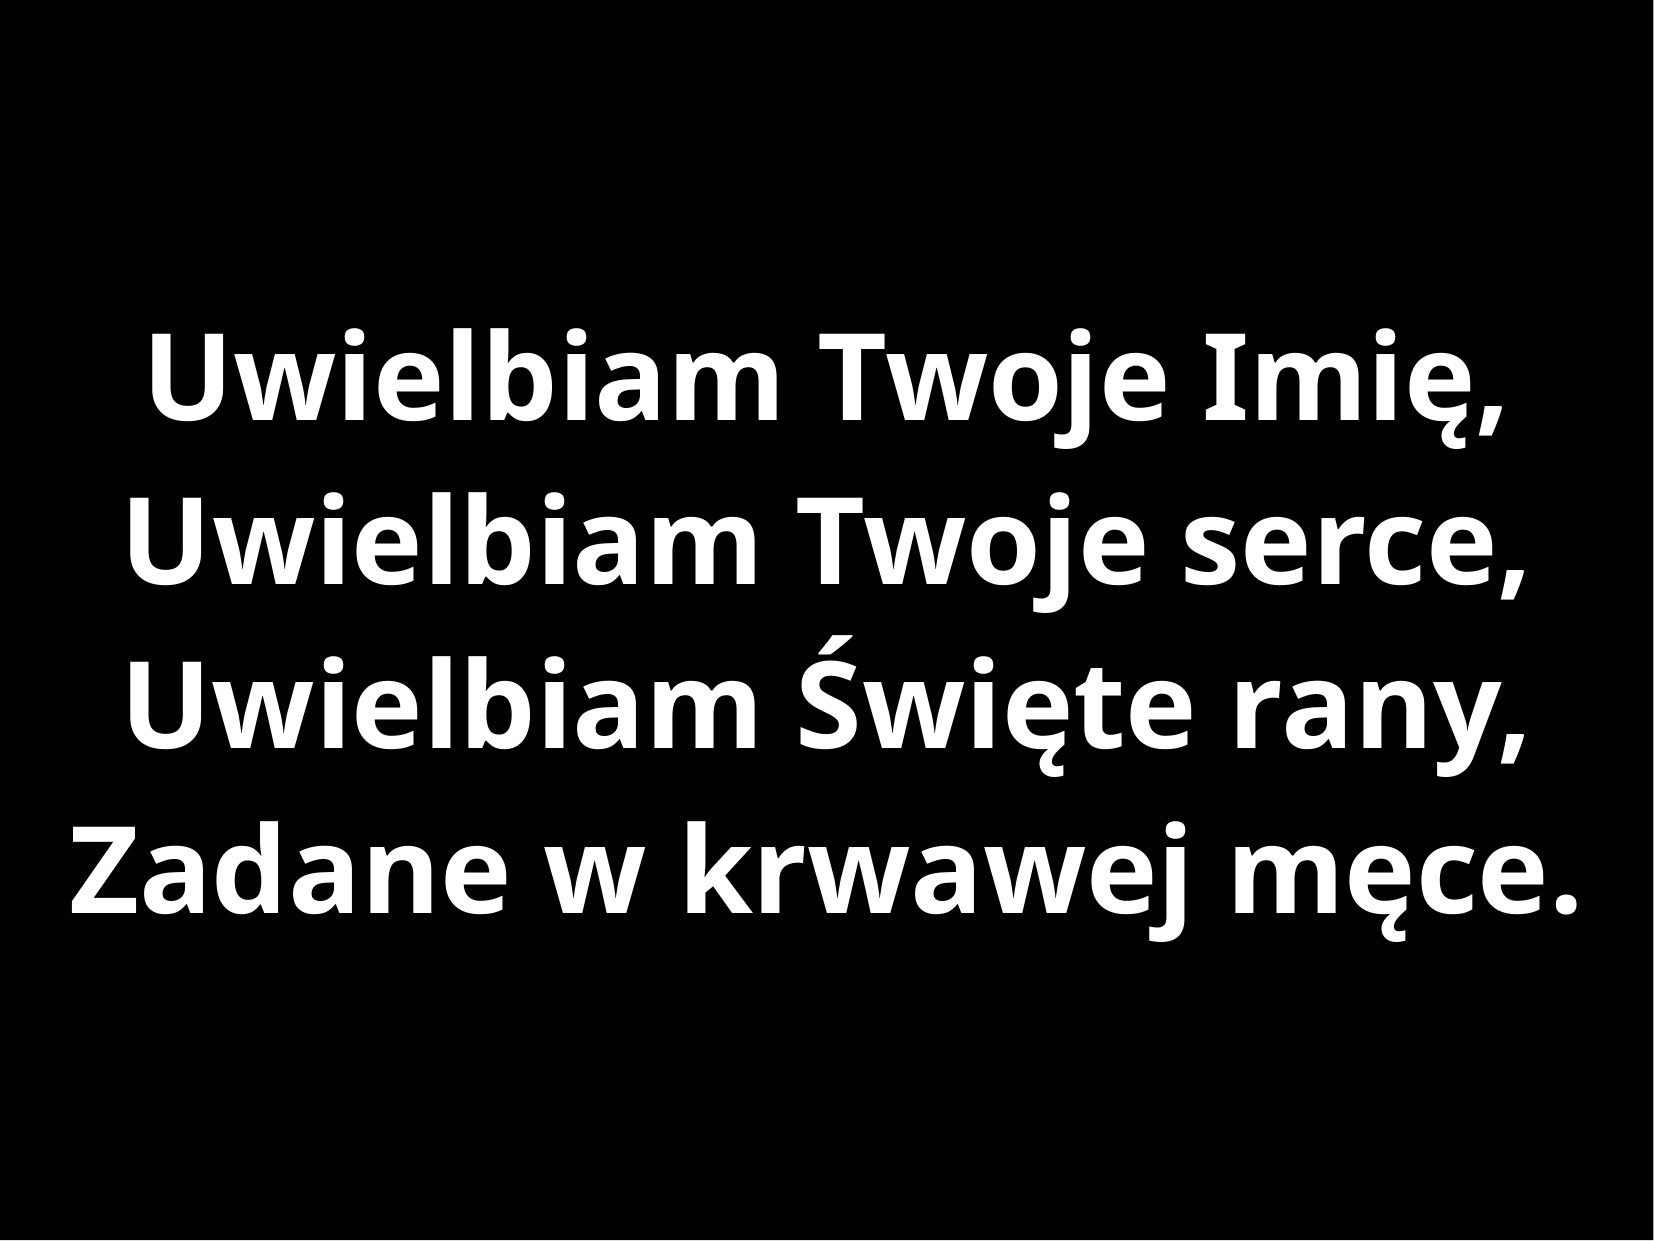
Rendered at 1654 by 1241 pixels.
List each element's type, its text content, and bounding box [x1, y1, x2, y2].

title Uwielbiam Twoje Imię, Uwielbiam Twoje serce, Uwielbiam Święte rany, Zadane w krwawej męce. [0, 0, 1654, 1241]
